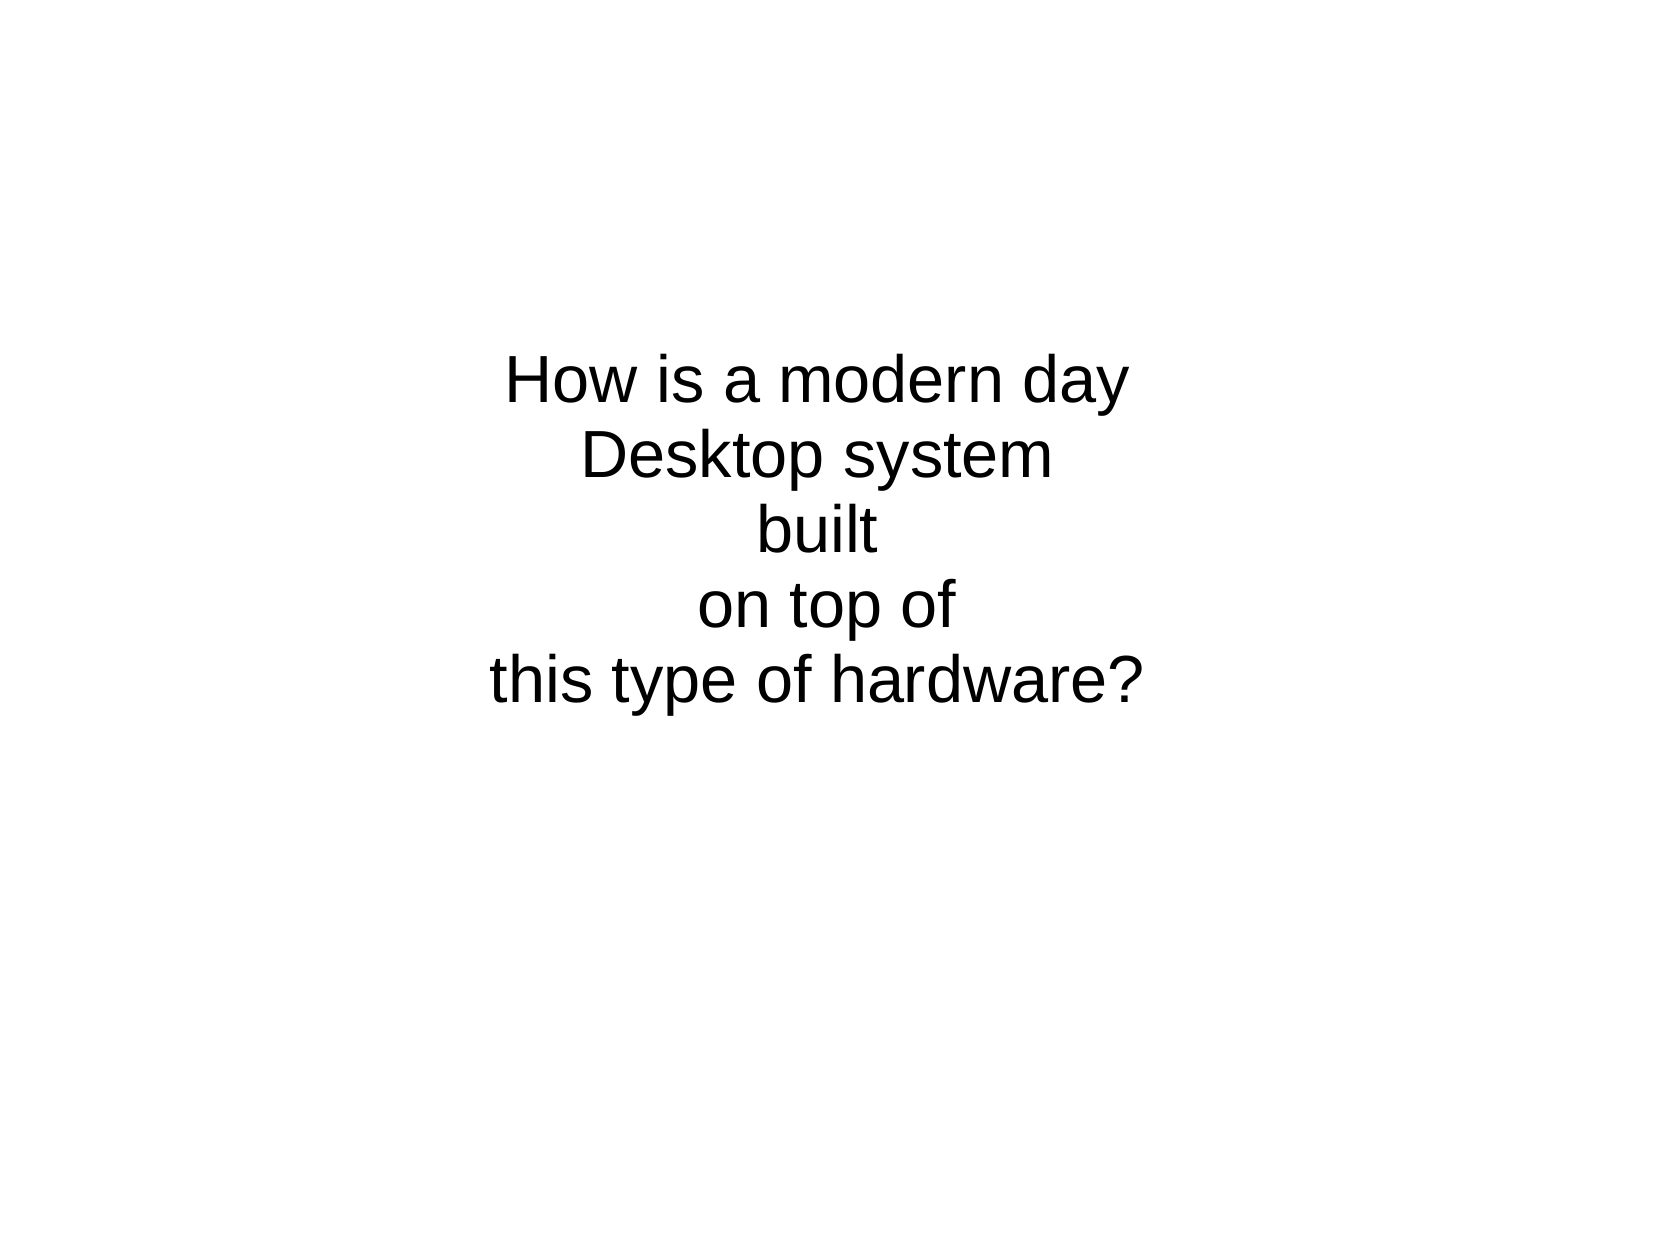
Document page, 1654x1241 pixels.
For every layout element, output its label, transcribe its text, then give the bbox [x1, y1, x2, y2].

subtitle How is a modern day Desktop system built on top of this type of hardware? [82, 49, 1571, 1010]
